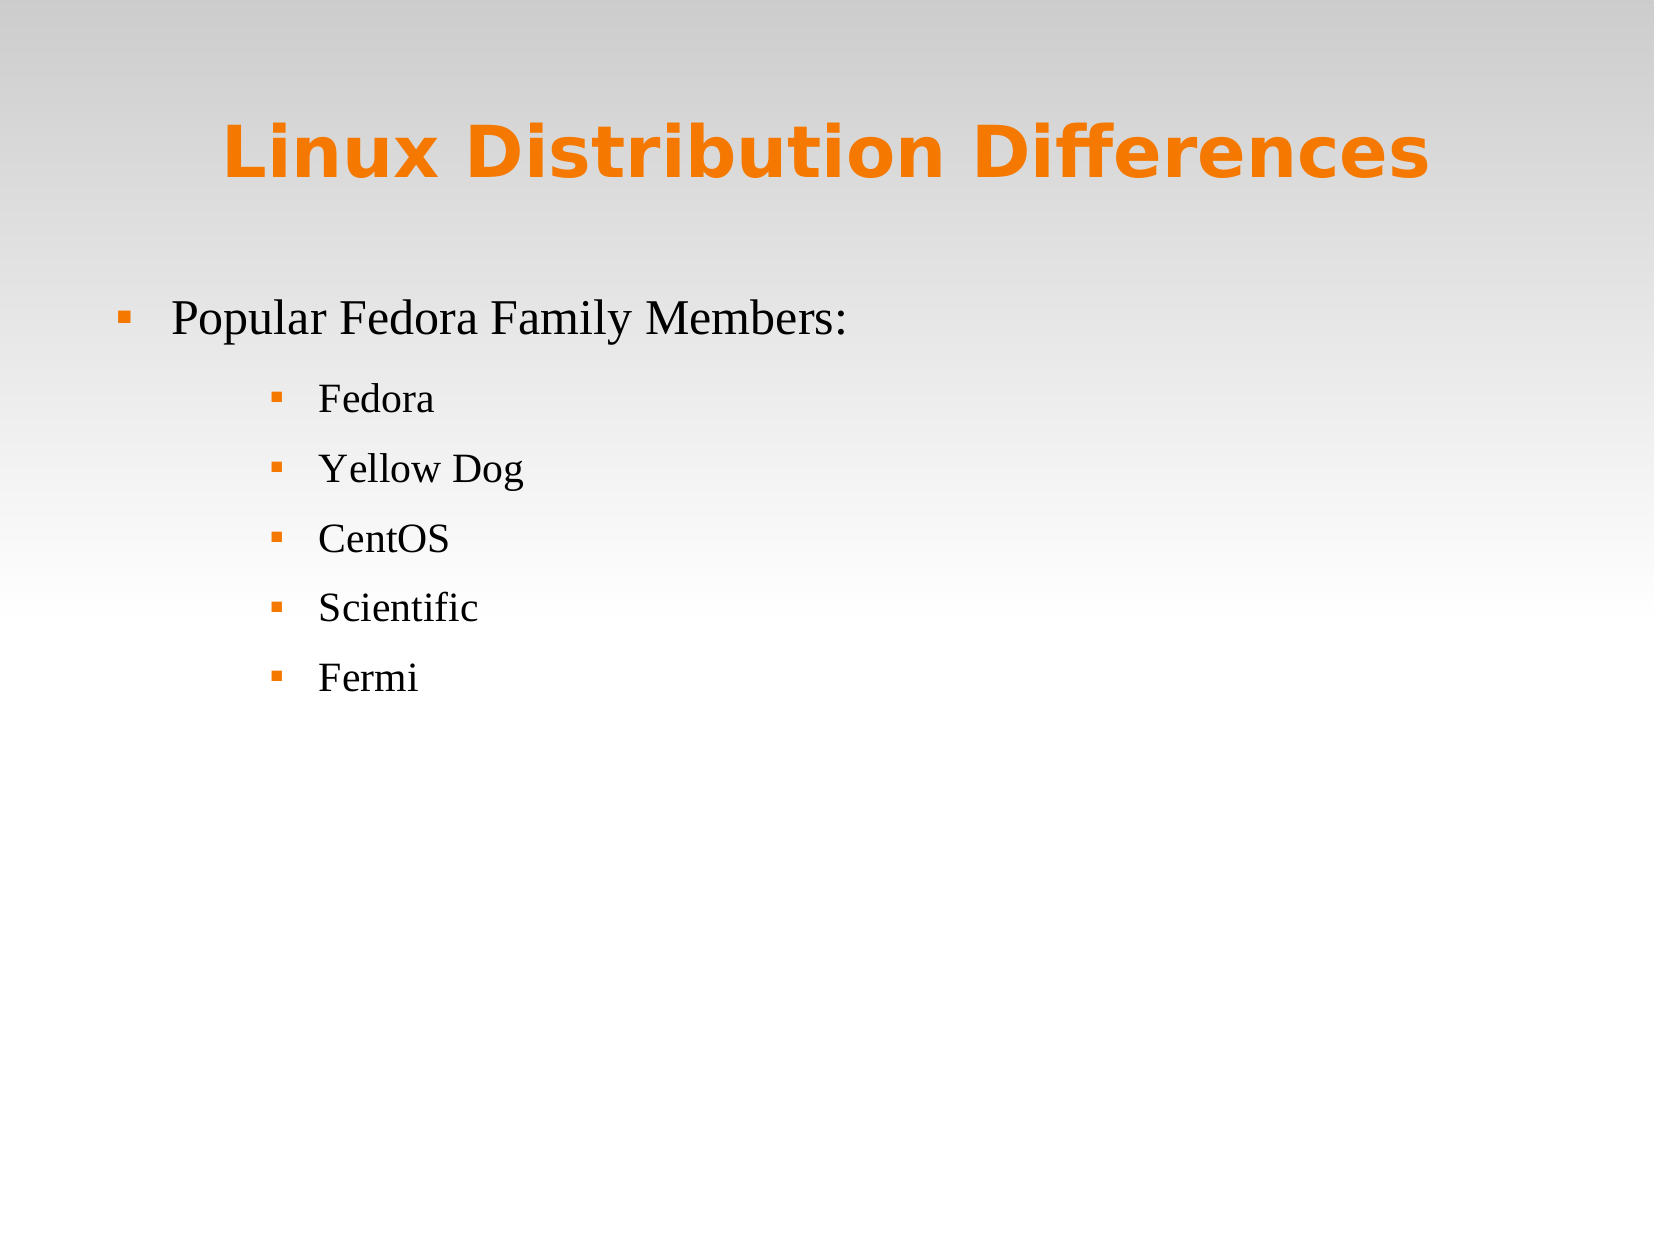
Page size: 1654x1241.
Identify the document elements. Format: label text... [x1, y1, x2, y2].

title Linux Distribution Differences [82, 49, 1571, 257]
list Popular Fedora Family Members: Fedora Yellow Dog CentOS Scientific Fermi [82, 290, 1571, 1109]
